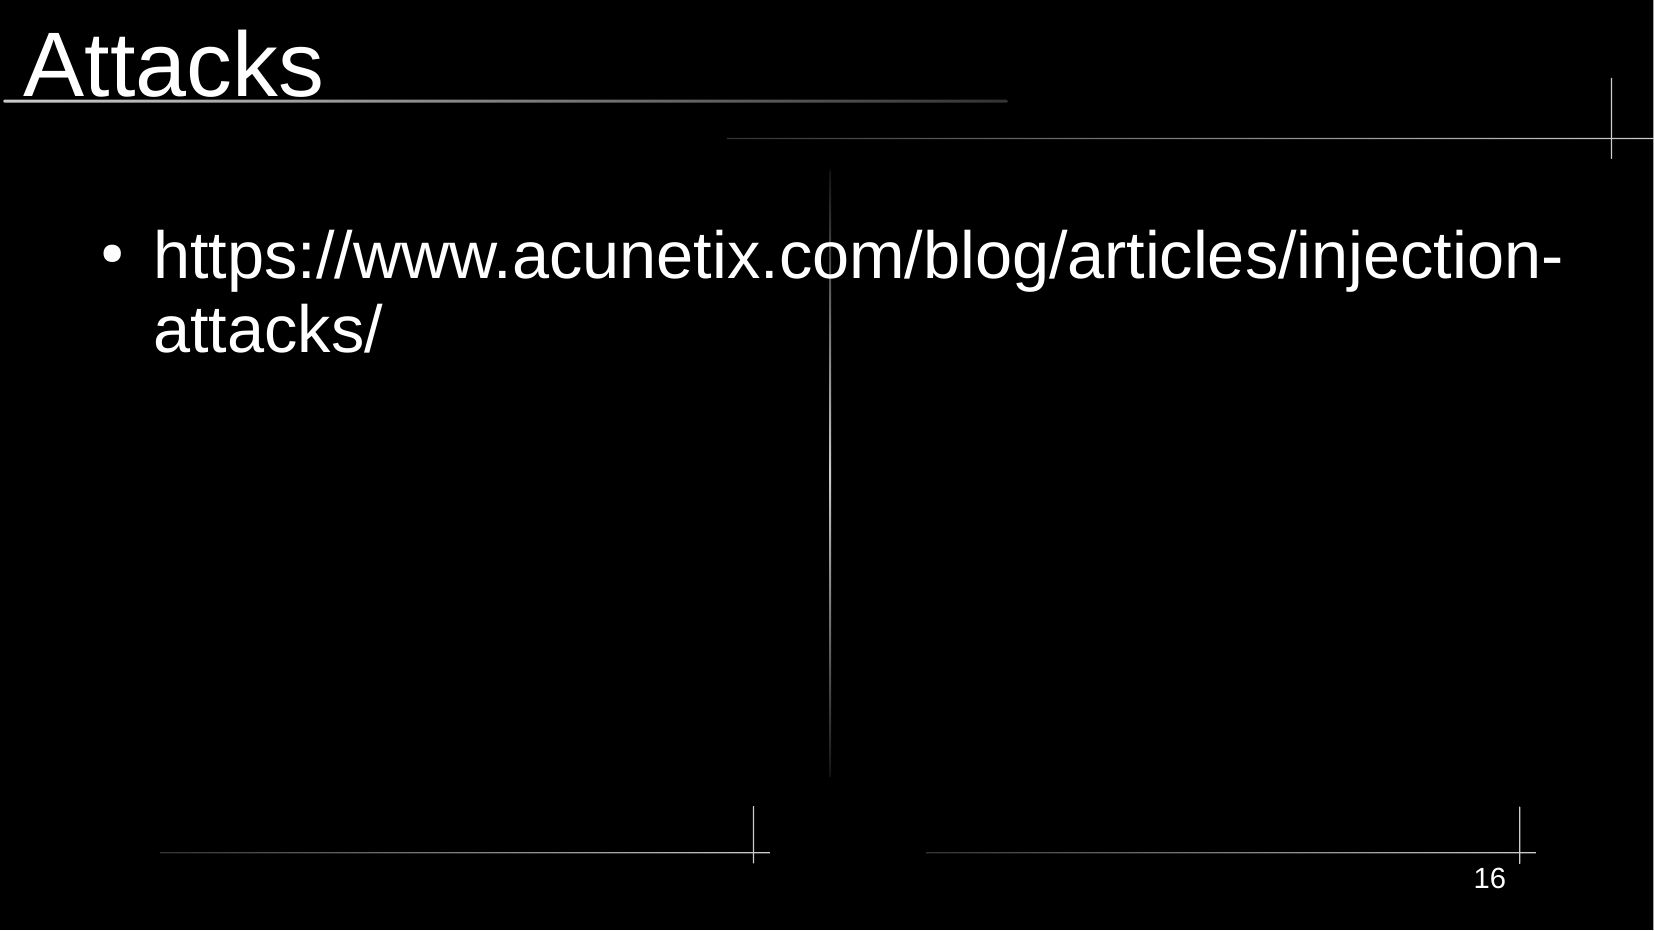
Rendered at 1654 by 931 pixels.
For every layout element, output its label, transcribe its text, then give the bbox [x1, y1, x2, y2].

title Attacks [23, 11, 1589, 119]
list https://www.acunetix.com/blog/articles/injection-attacks/ [82, 217, 1571, 758]
